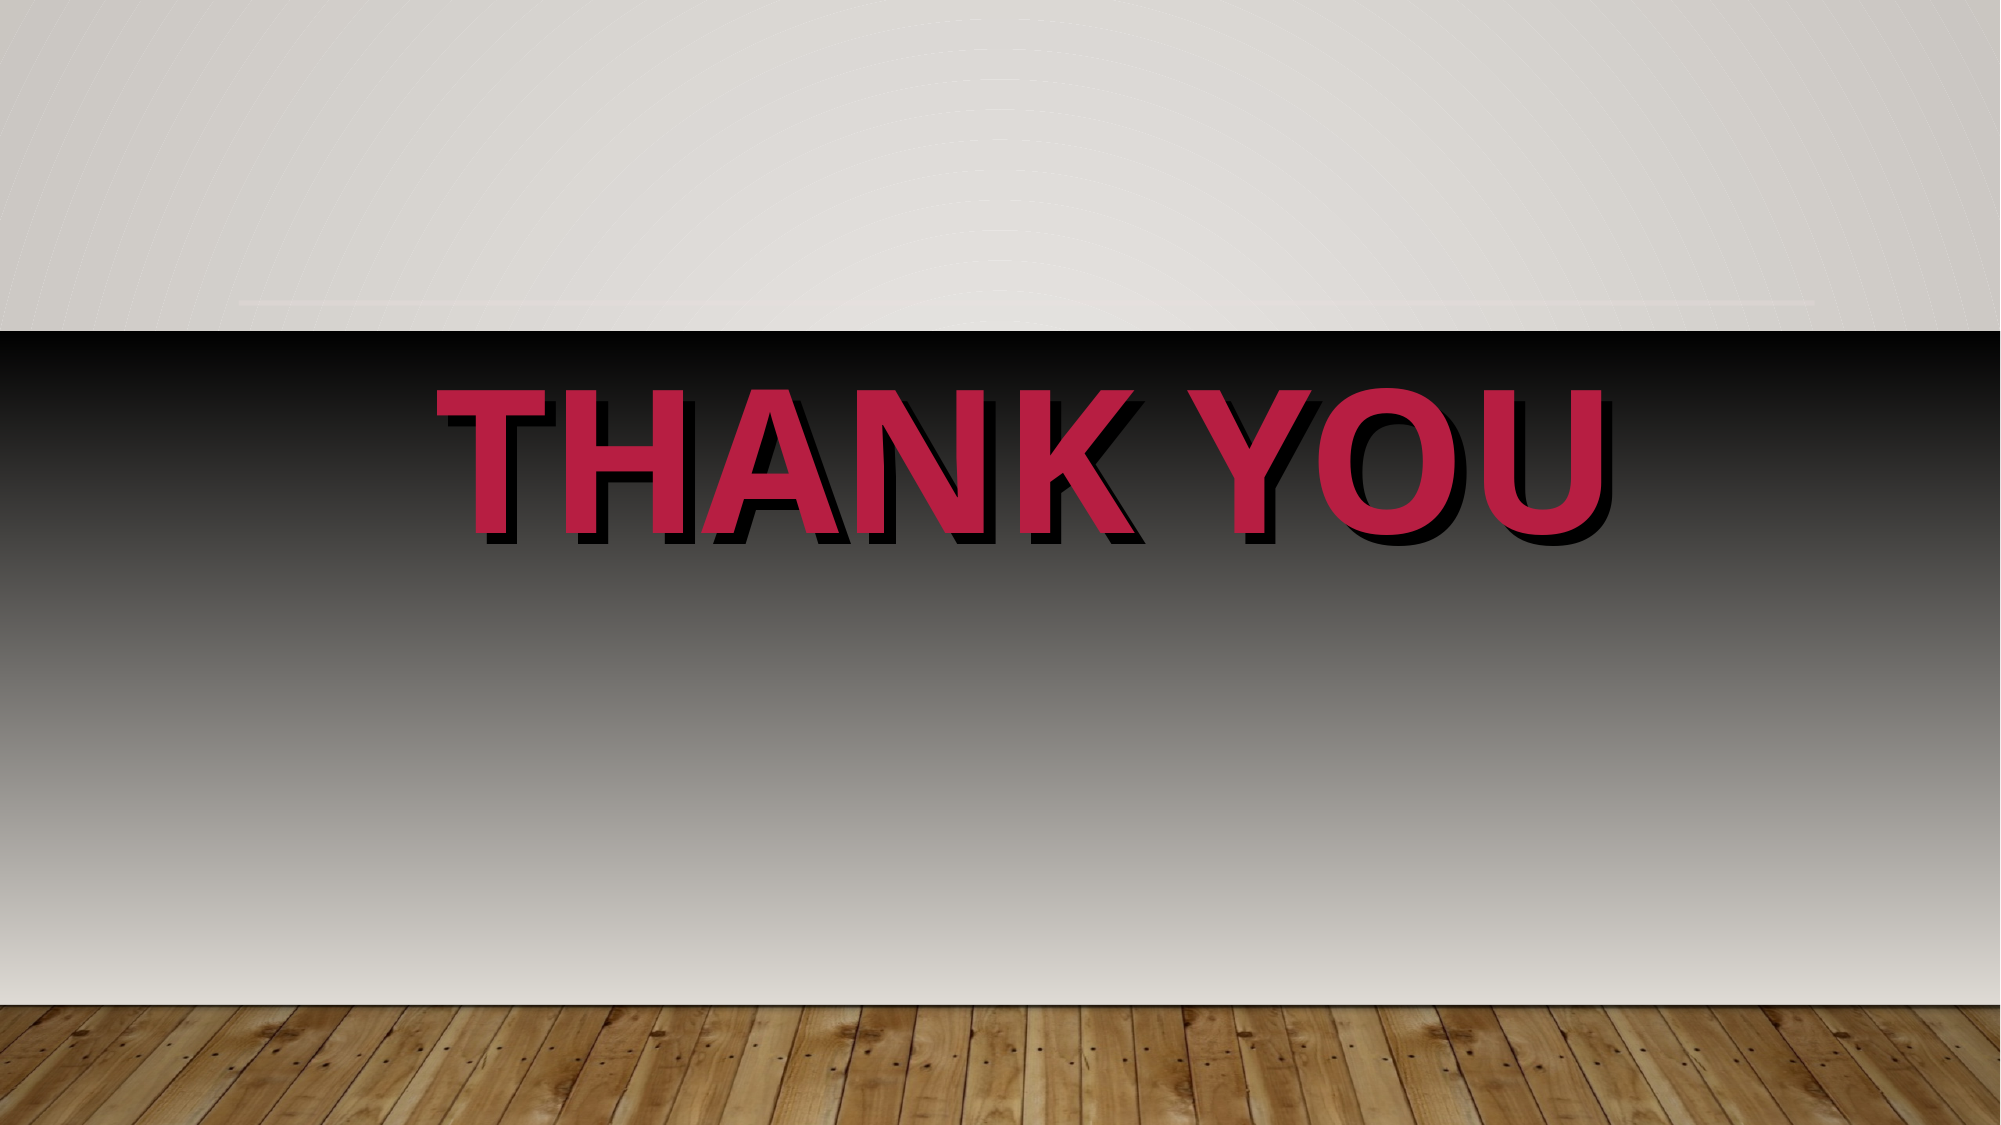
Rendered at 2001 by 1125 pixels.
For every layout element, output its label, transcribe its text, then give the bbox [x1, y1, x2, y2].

list [238, 416, 1814, 983]
title Thank you [238, 353, 1814, 416]
